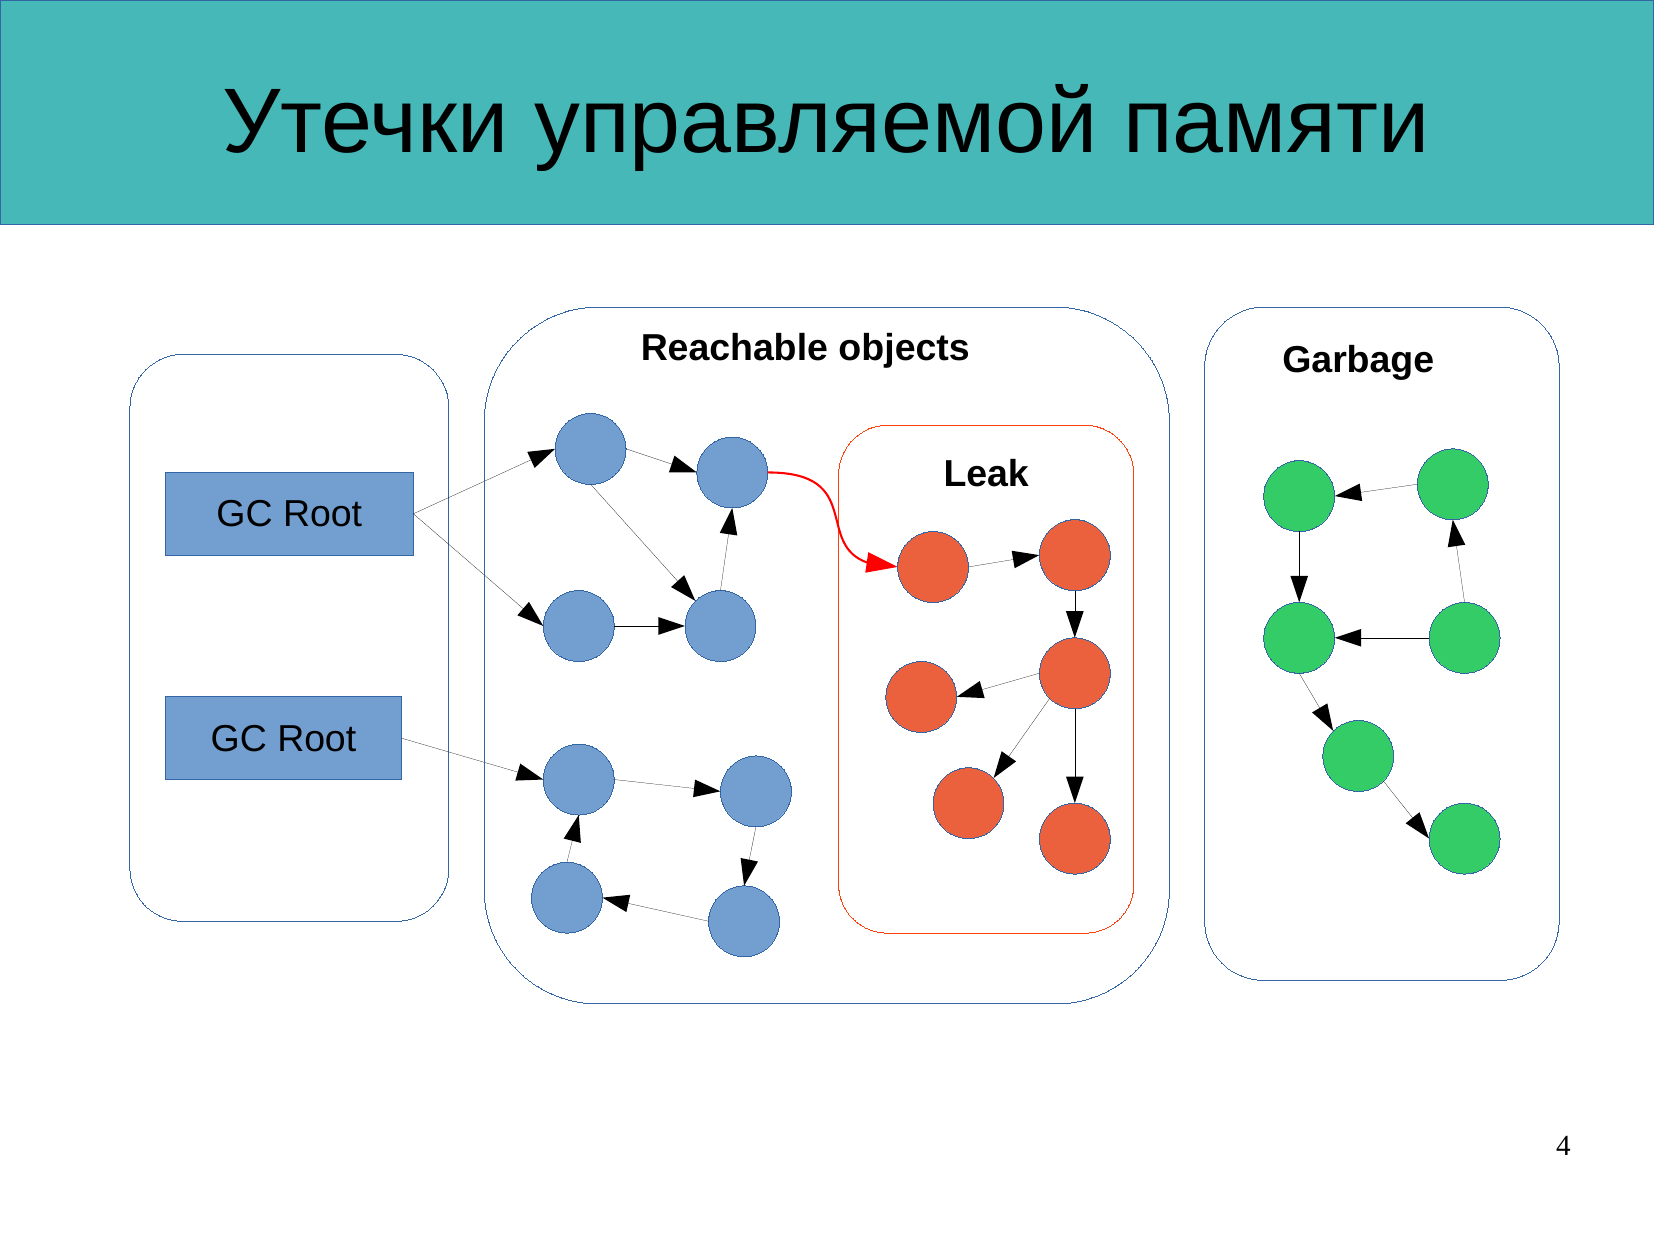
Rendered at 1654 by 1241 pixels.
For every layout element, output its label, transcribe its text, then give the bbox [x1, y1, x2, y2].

text_box Reachable objects [625, 318, 1028, 376]
text_box [1263, 602, 1335, 674]
text_box [1039, 803, 1111, 875]
text_box [897, 531, 969, 603]
text_box Garbage [1240, 330, 1477, 388]
title Утечки управляемой памяти [82, 17, 1571, 225]
text_box [1039, 637, 1111, 709]
text_box [933, 767, 1004, 839]
text_box [543, 590, 615, 662]
text_box [543, 744, 615, 816]
text_box [531, 862, 603, 934]
text_box [1039, 519, 1111, 591]
text_box Leak [897, 445, 1075, 502]
text_box [685, 590, 756, 662]
text_box [1417, 448, 1489, 520]
text_box [708, 885, 780, 957]
text_box [1263, 460, 1335, 532]
text_box [696, 437, 768, 508]
text_box [1429, 602, 1501, 674]
text_box GC Root [165, 472, 414, 556]
text_box [1322, 720, 1394, 792]
text_box [1429, 803, 1501, 875]
text_box [720, 755, 792, 827]
text_box [555, 413, 626, 485]
text_box [885, 661, 957, 733]
text_box GC Root [165, 696, 402, 780]
